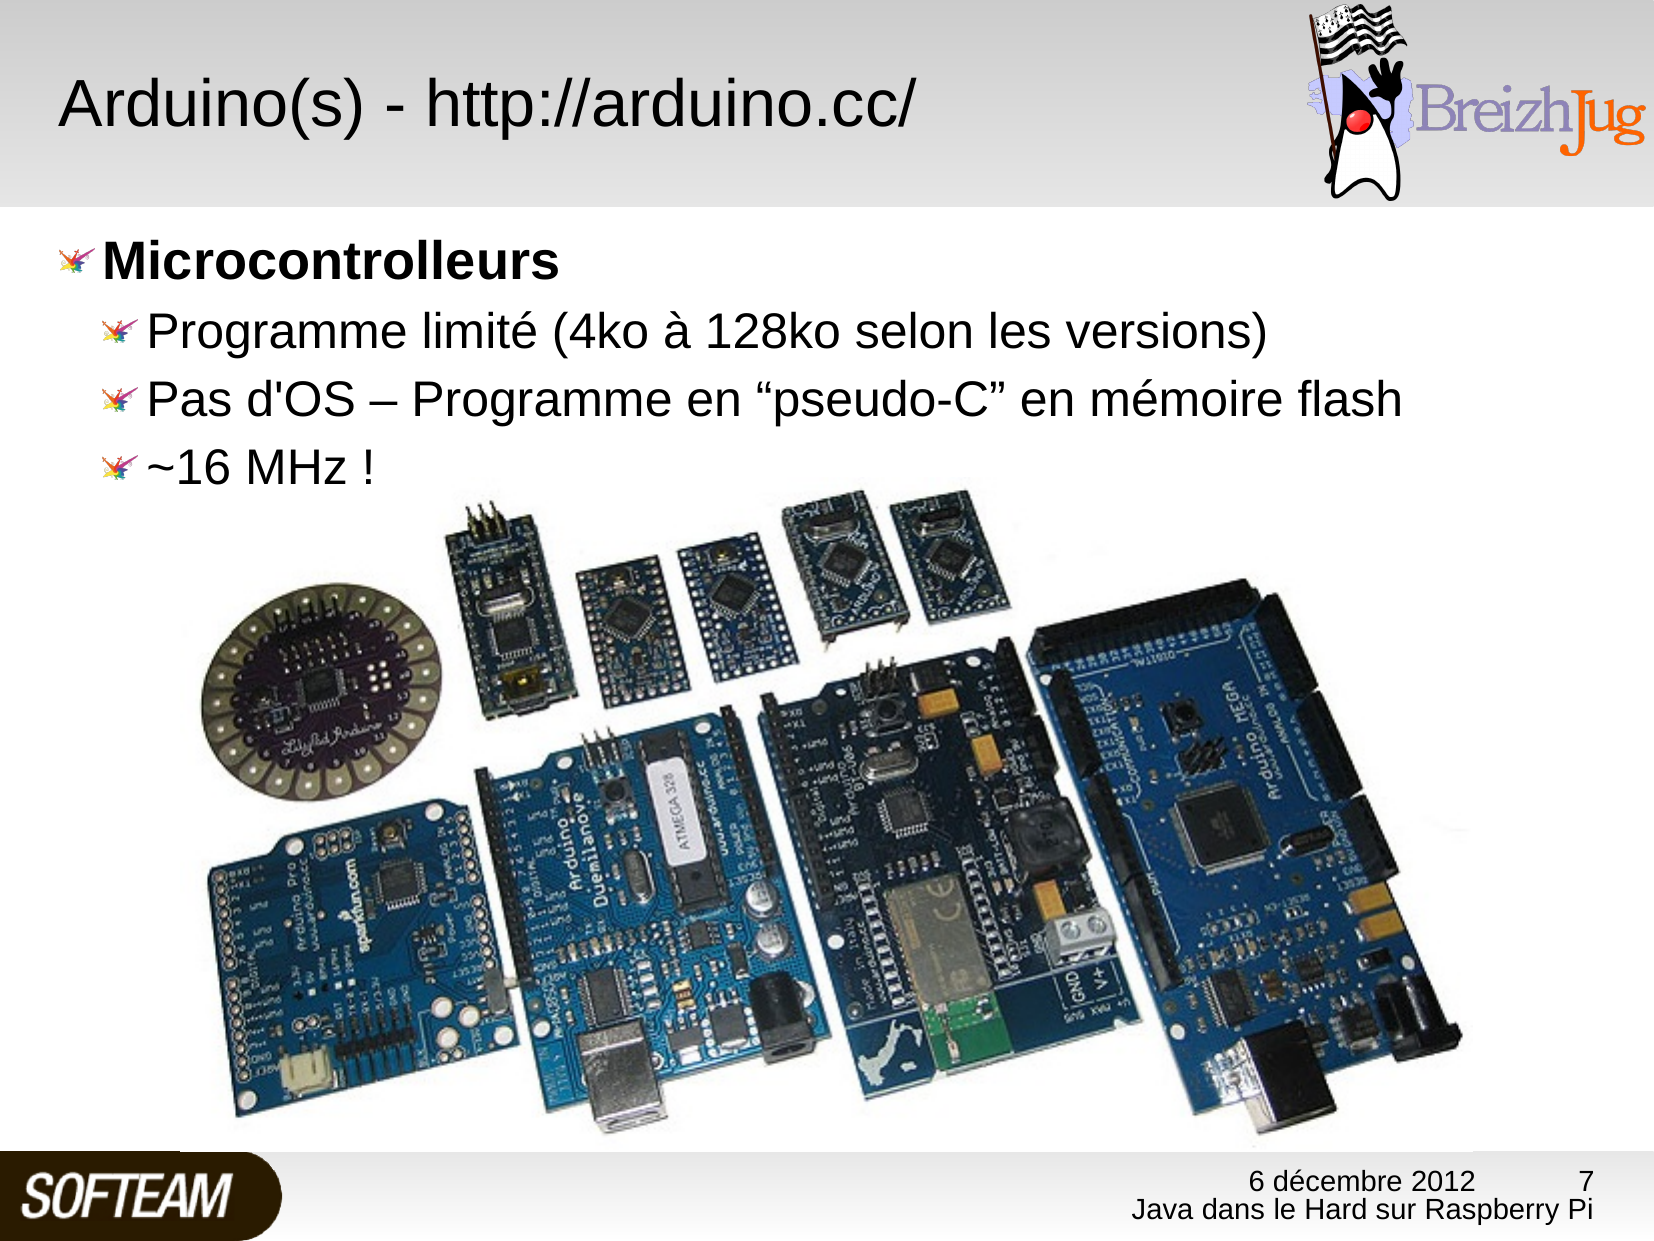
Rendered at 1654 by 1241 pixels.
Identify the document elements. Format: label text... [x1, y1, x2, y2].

list Microcontrolleurs Programme limité (4ko à 128ko selon les versions) Pas d'OS – Programme en “pseudo-C” en mémoire flash ~16 MHz ! [59, 230, 1595, 950]
picture [1299, 0, 1654, 206]
title Arduino(s) - http://arduino.cc/ [59, 29, 1359, 178]
picture [0, 950, 1473, 1241]
